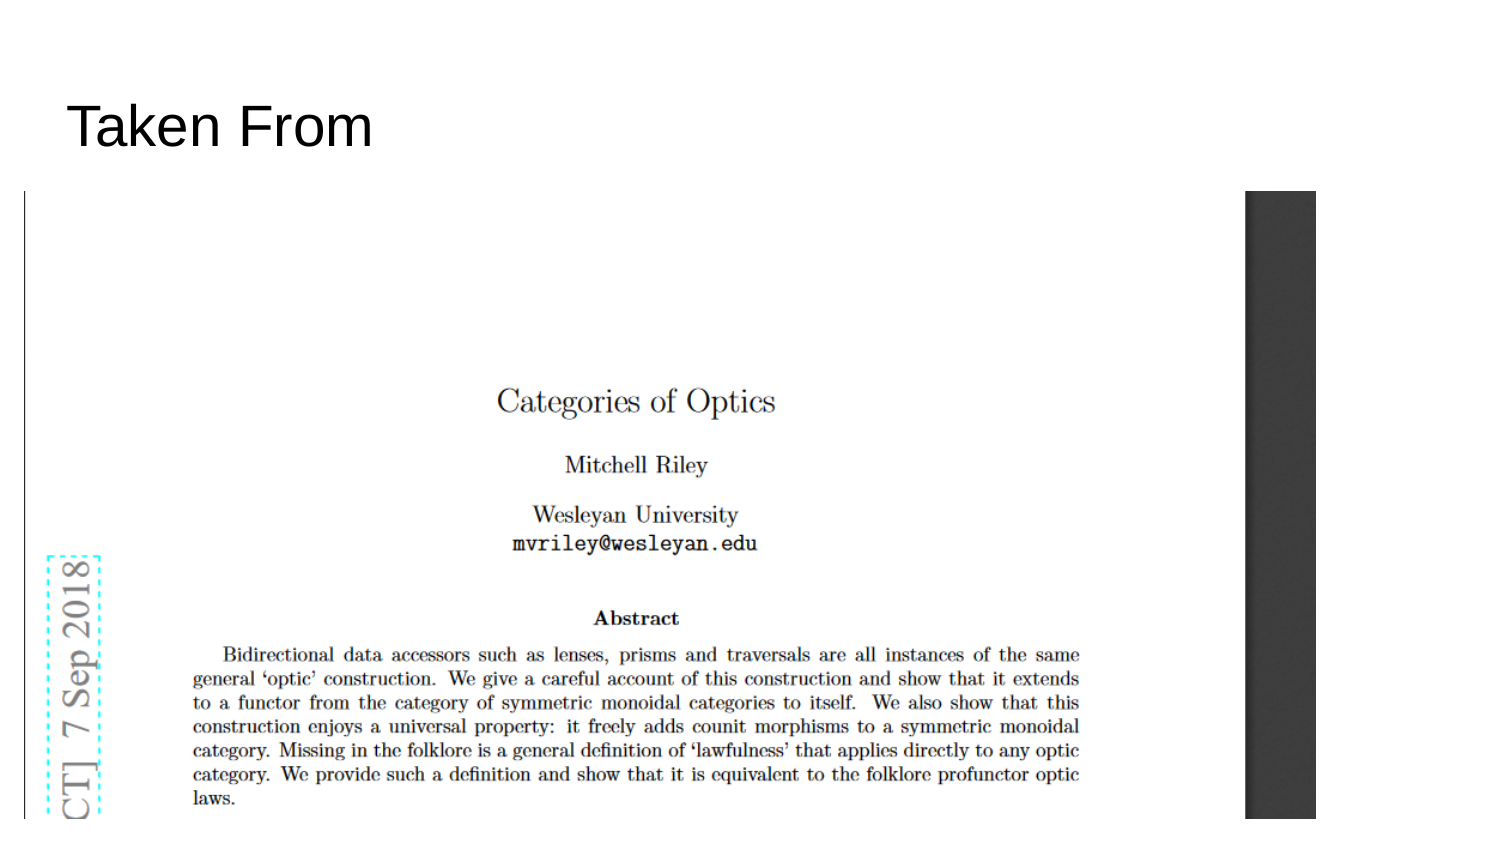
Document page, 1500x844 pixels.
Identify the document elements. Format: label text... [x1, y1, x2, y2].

title Taken From [51, 72, 1449, 167]
picture [24, 191, 1316, 819]
